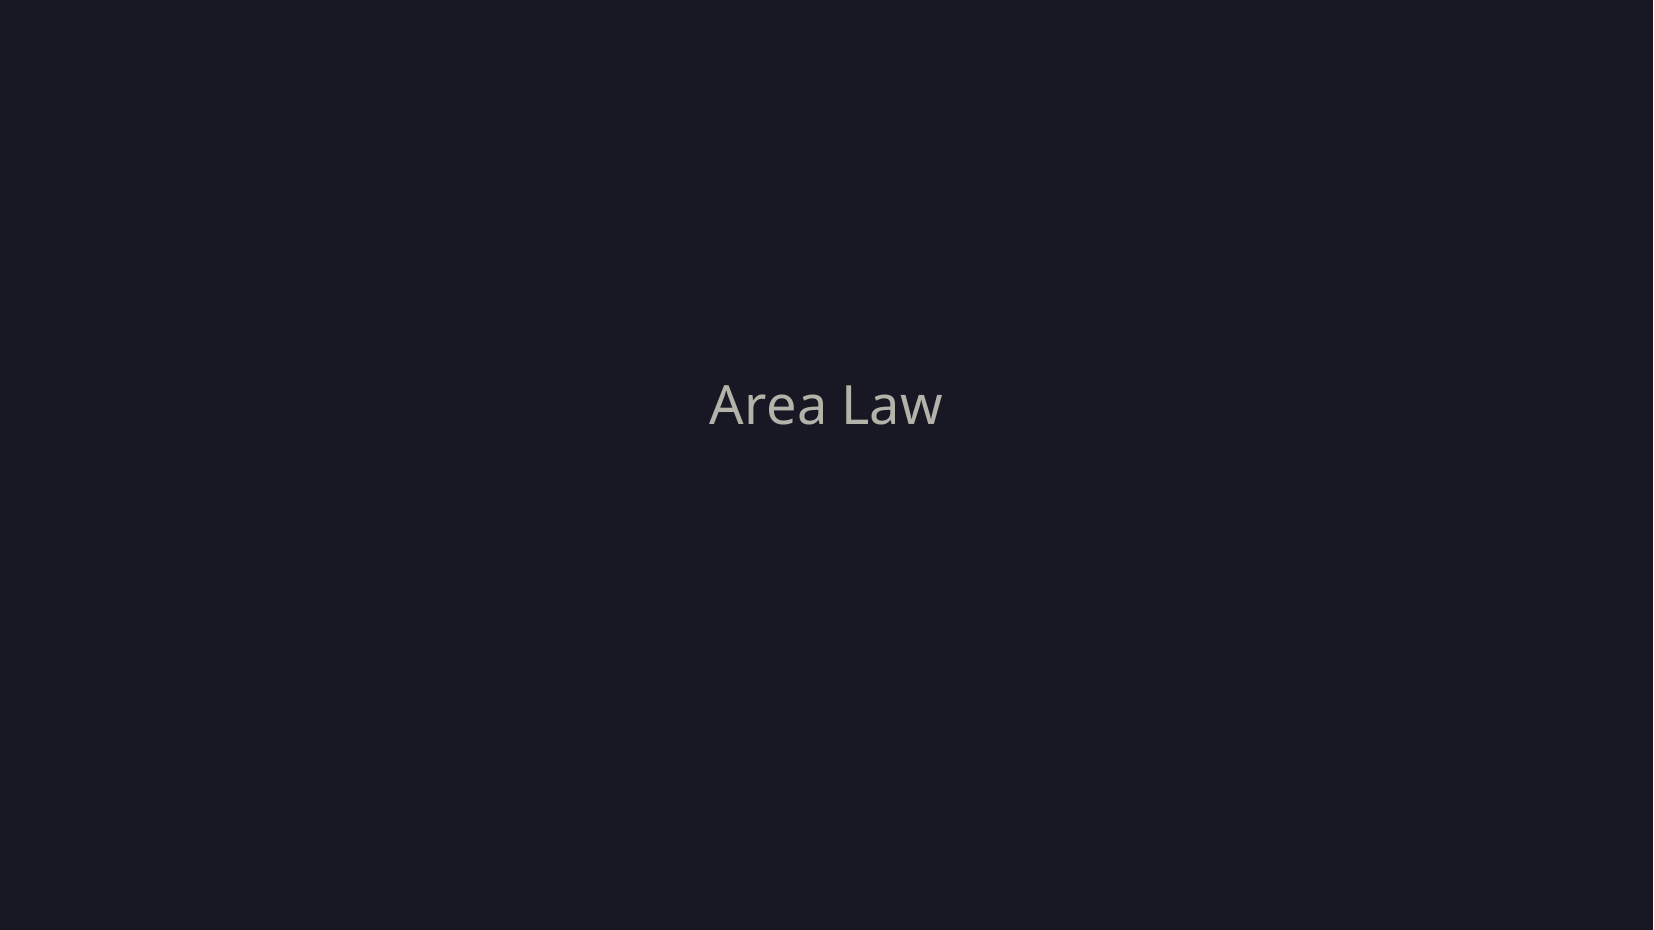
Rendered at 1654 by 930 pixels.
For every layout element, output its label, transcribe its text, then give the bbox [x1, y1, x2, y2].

text_box Area Law [709, 366, 944, 442]
